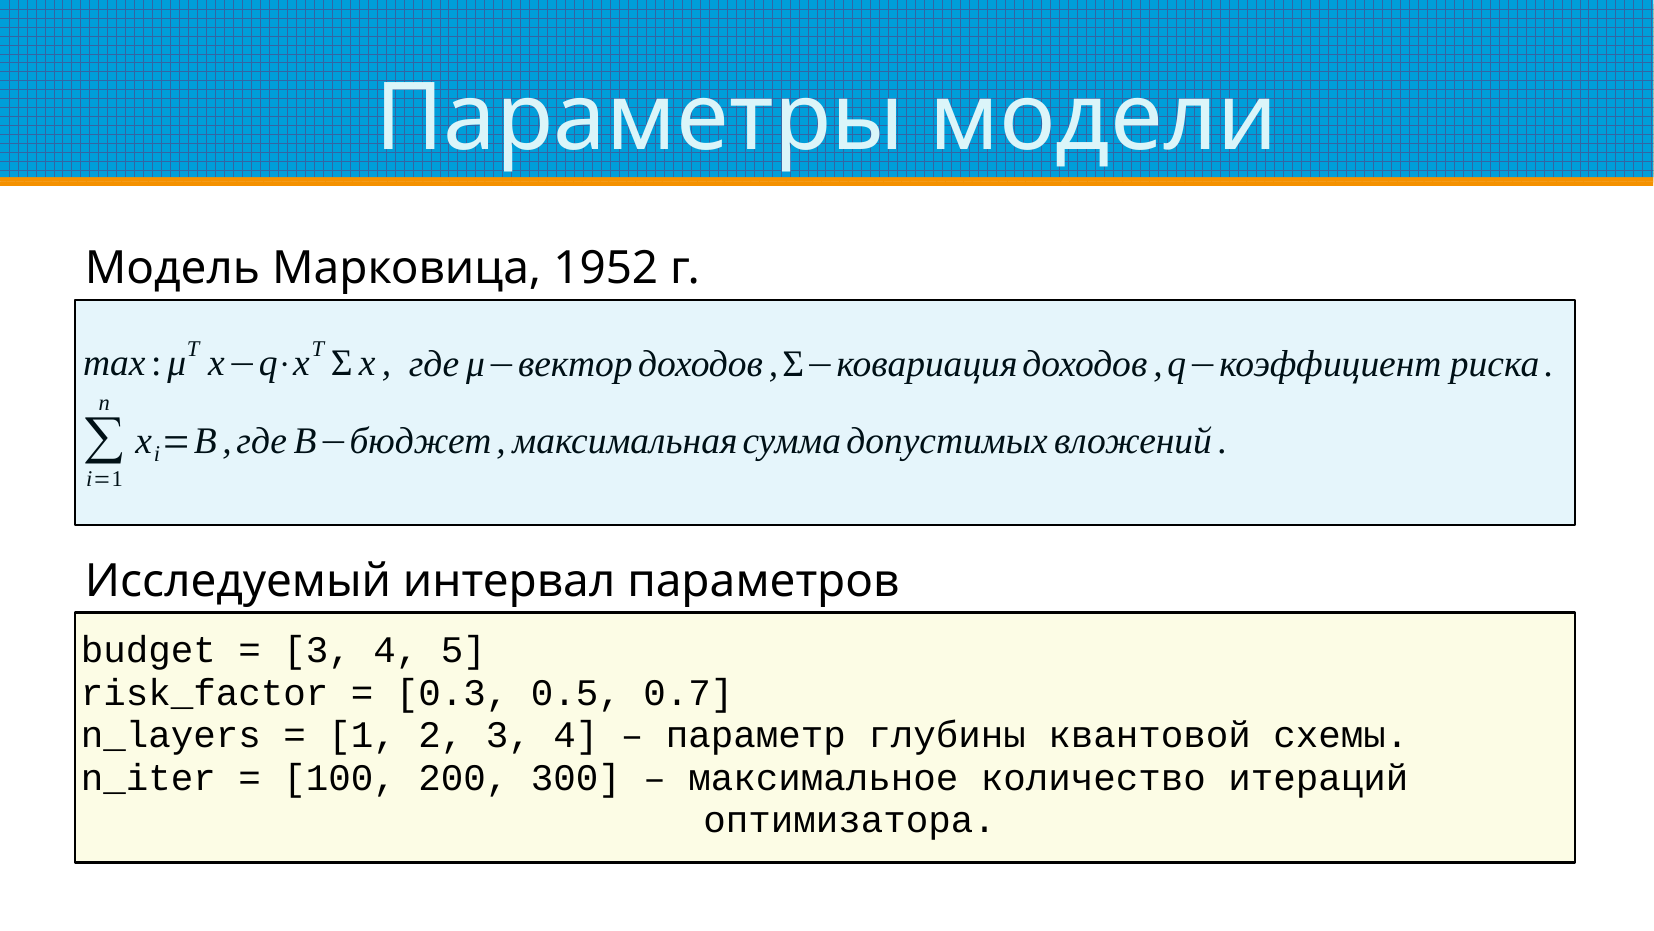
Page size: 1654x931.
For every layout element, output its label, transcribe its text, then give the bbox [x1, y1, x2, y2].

text_box [75, 300, 1576, 526]
title Параметры модели [82, 14, 1571, 178]
text_box budget = [3, 4, 5] risk_factor = [0.3, 0.5, 0.7] n_layers = [1, 2, 3, 4] – параметр глубины квантовой схемы. n_iter = [100, 200, 300] – максимальное количество итераций оптимизатора. [75, 612, 1576, 863]
text_box Модель Марковица, 1952 г. [79, 228, 701, 300]
text_box Исследуемый интервал параметров [79, 541, 896, 612]
